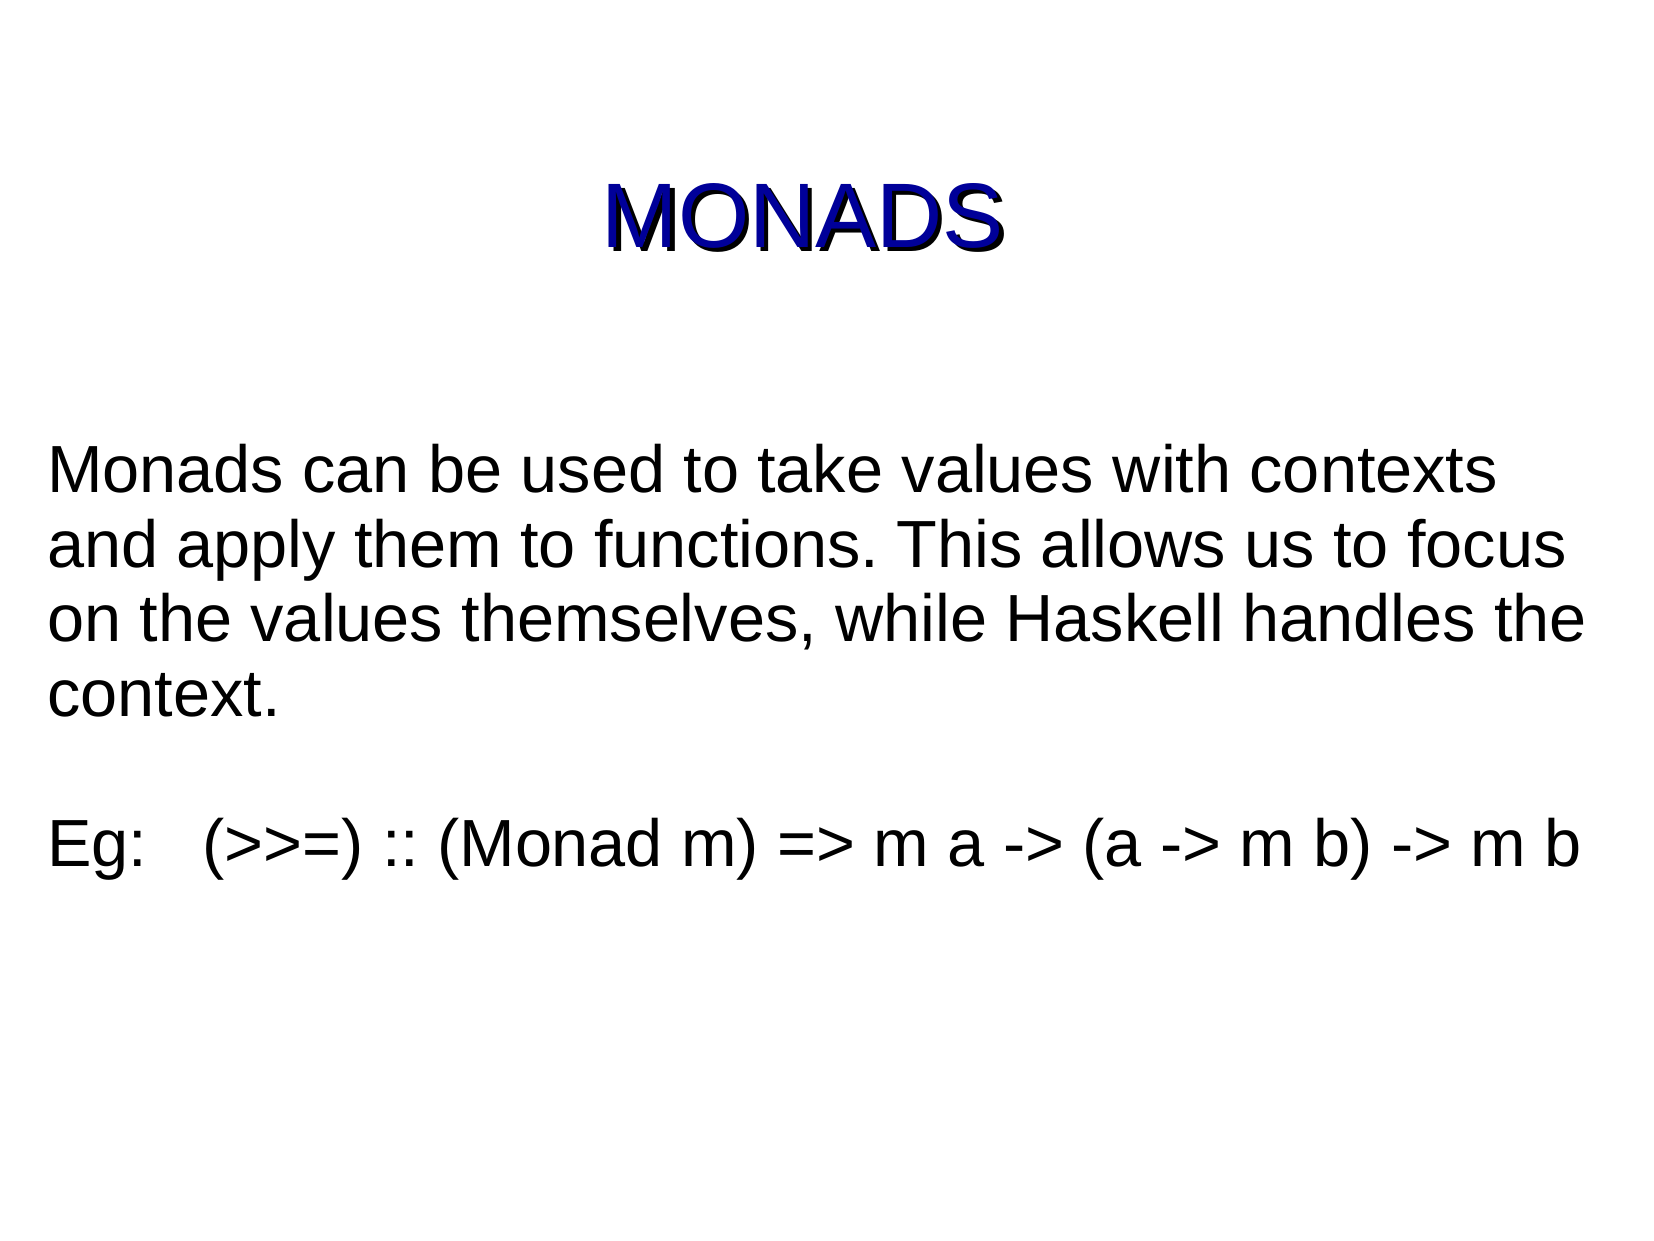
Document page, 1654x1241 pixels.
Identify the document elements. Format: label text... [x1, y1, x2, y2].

subtitle Monads can be used to take values with contexts and apply them to functions. This allows us to focus on the values themselves, while Haskell handles the context. Eg: (>>=) :: (Monad m) => m a -> (a -> m b) -> m b [47, 296, 1607, 1016]
title MONADS [59, 111, 1548, 296]
